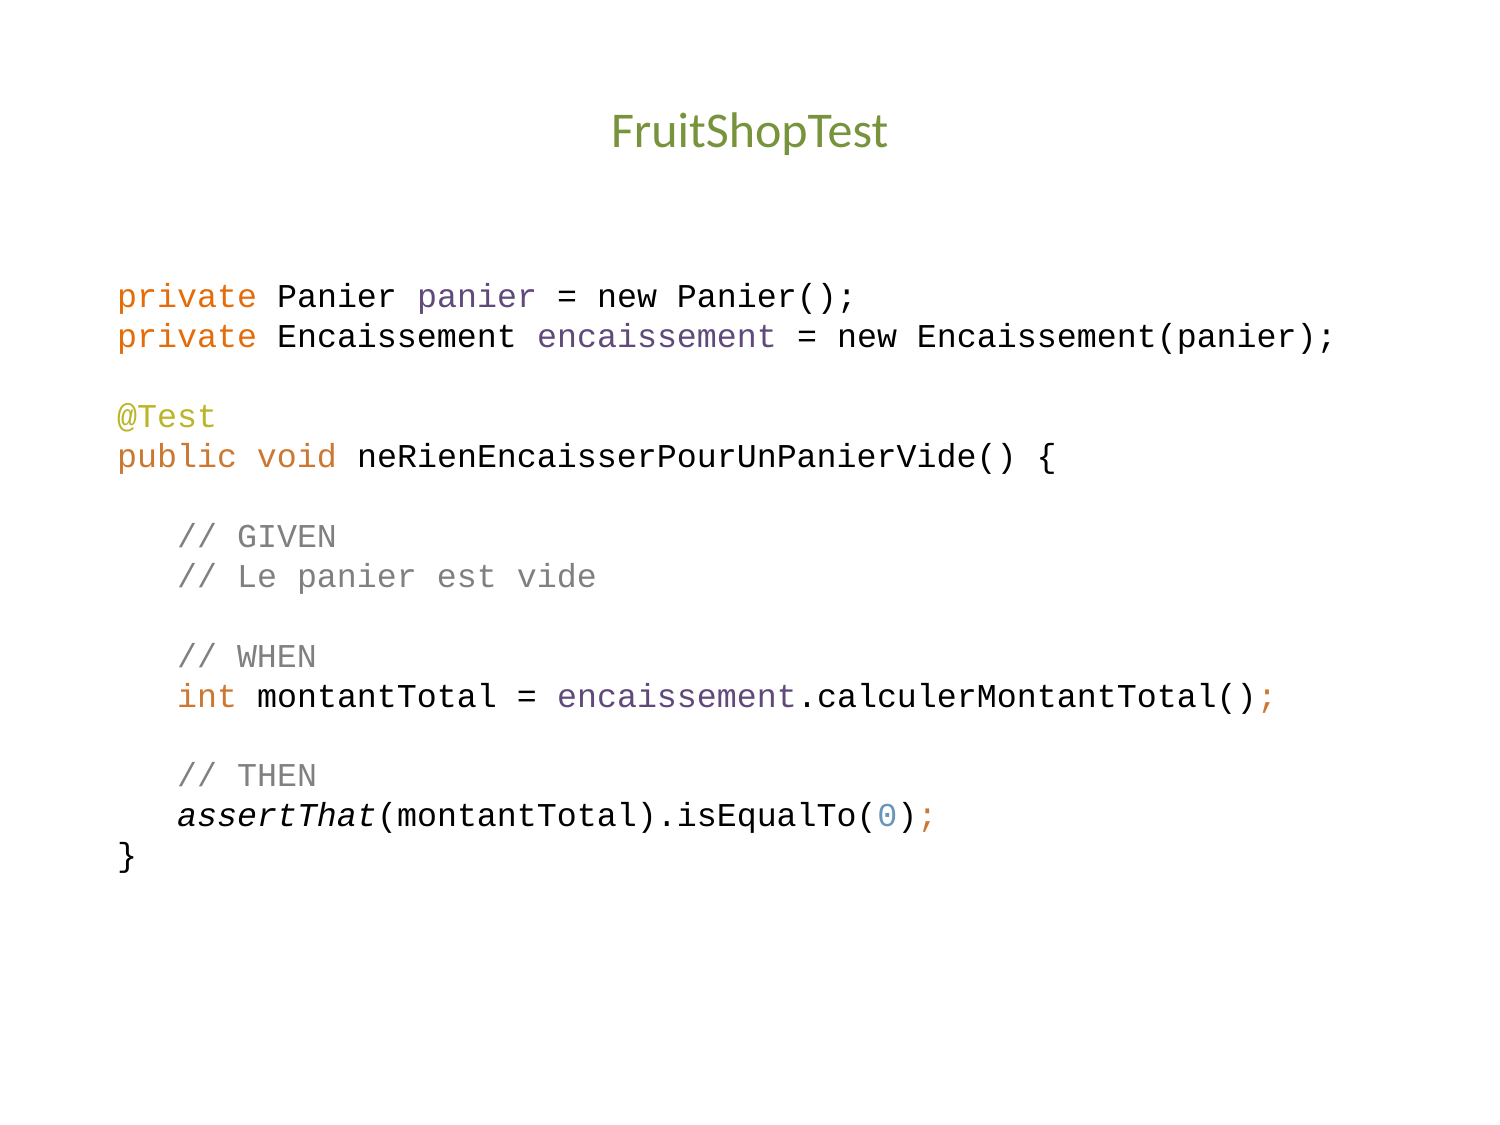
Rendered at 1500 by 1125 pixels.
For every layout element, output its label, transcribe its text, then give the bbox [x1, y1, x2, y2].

text_box private Panier panier = new Panier(); private Encaissement encaissement = new Encaissement(panier); @Test public void neRienEncaisserPourUnPanierVide() { // GIVEN // Le panier est vide // WHEN int montantTotal = encaissement.calculerMontantTotal(); // THEN assertThat(montantTotal).isEqualTo(0); } [102, 267, 1427, 881]
text_box FruitShopTest [596, 89, 904, 165]
